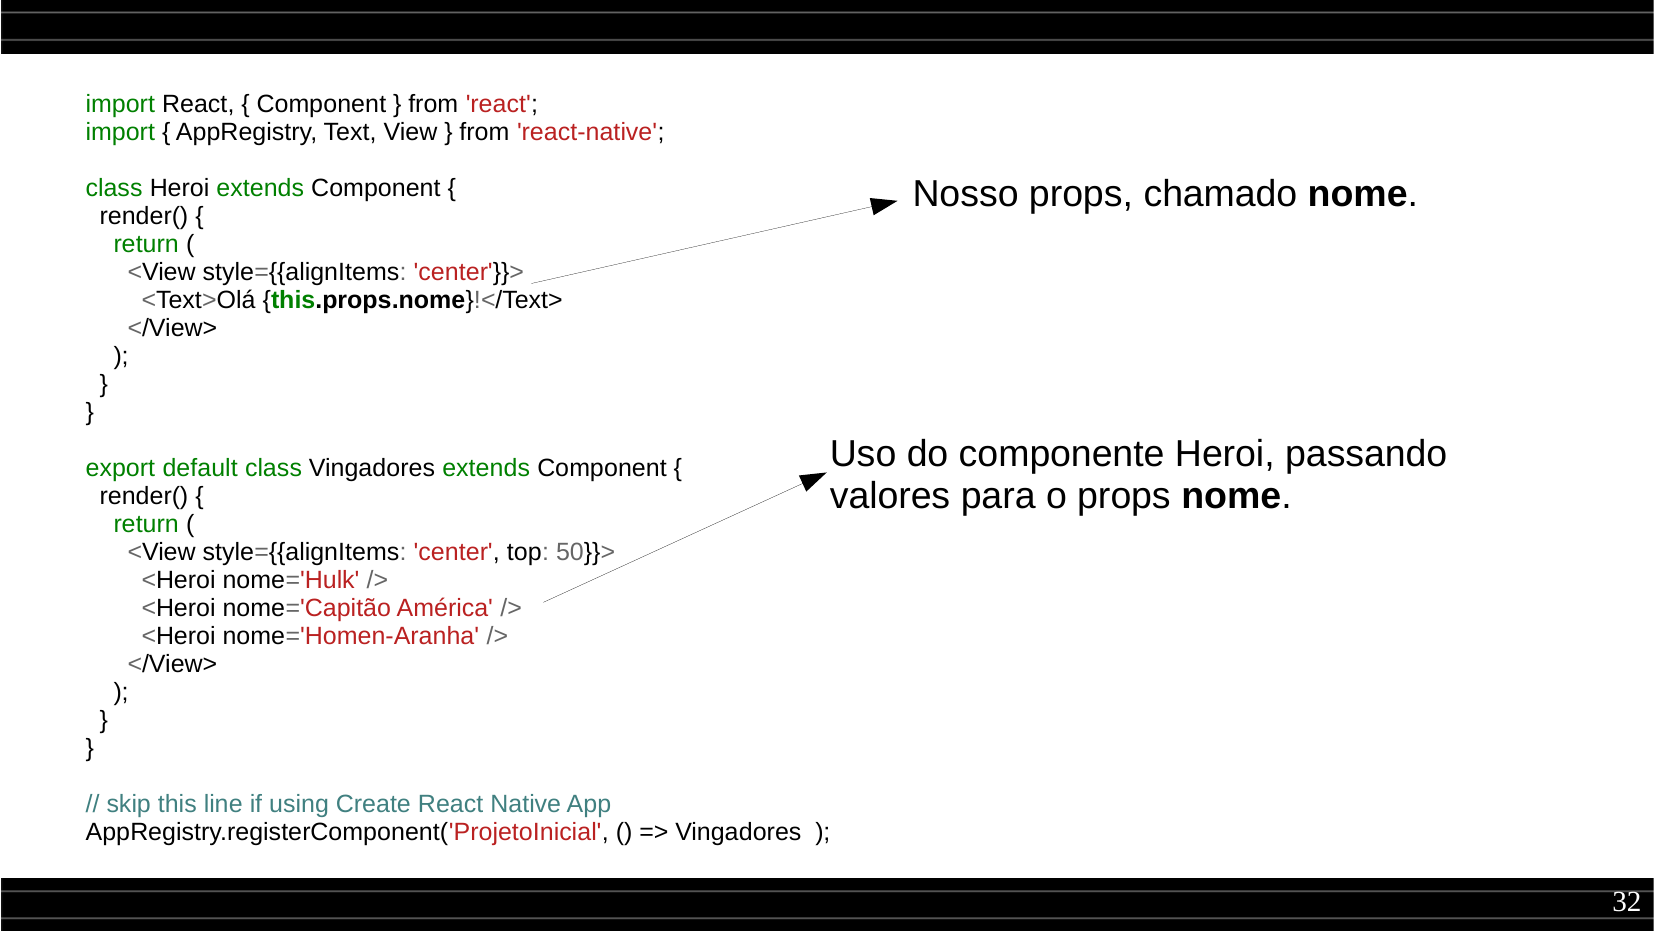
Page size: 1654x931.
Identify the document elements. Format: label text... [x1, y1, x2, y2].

text_box Nosso props, chamado nome. [897, 165, 1434, 223]
picture [1, 0, 1654, 54]
picture [1, 878, 1654, 931]
text_box import React, { Component } from 'react'; import { AppRegistry, Text, View } from 'react-native'; class Heroi extends Component { render() { return ( <View style={{alignItems: 'center'}}> <Text>Olá {this.props.nome}!</Text> </View> ); } } export default class Vingadores extends Component { render() { return ( <View style={{alignItems: 'center', top: 50}}> <Heroi nome='Hulk' /> <Heroi nome='Capitão América' /> <Heroi nome='Homen-Aranha' /> </View> ); } } // skip this line if using Create React Native App AppRegistry.registerComponent('ProjetoInicial', () => Vingadores ); [70, 82, 1229, 854]
text_box Uso do componente Heroi, passando valores para o props nome. [814, 425, 1473, 524]
